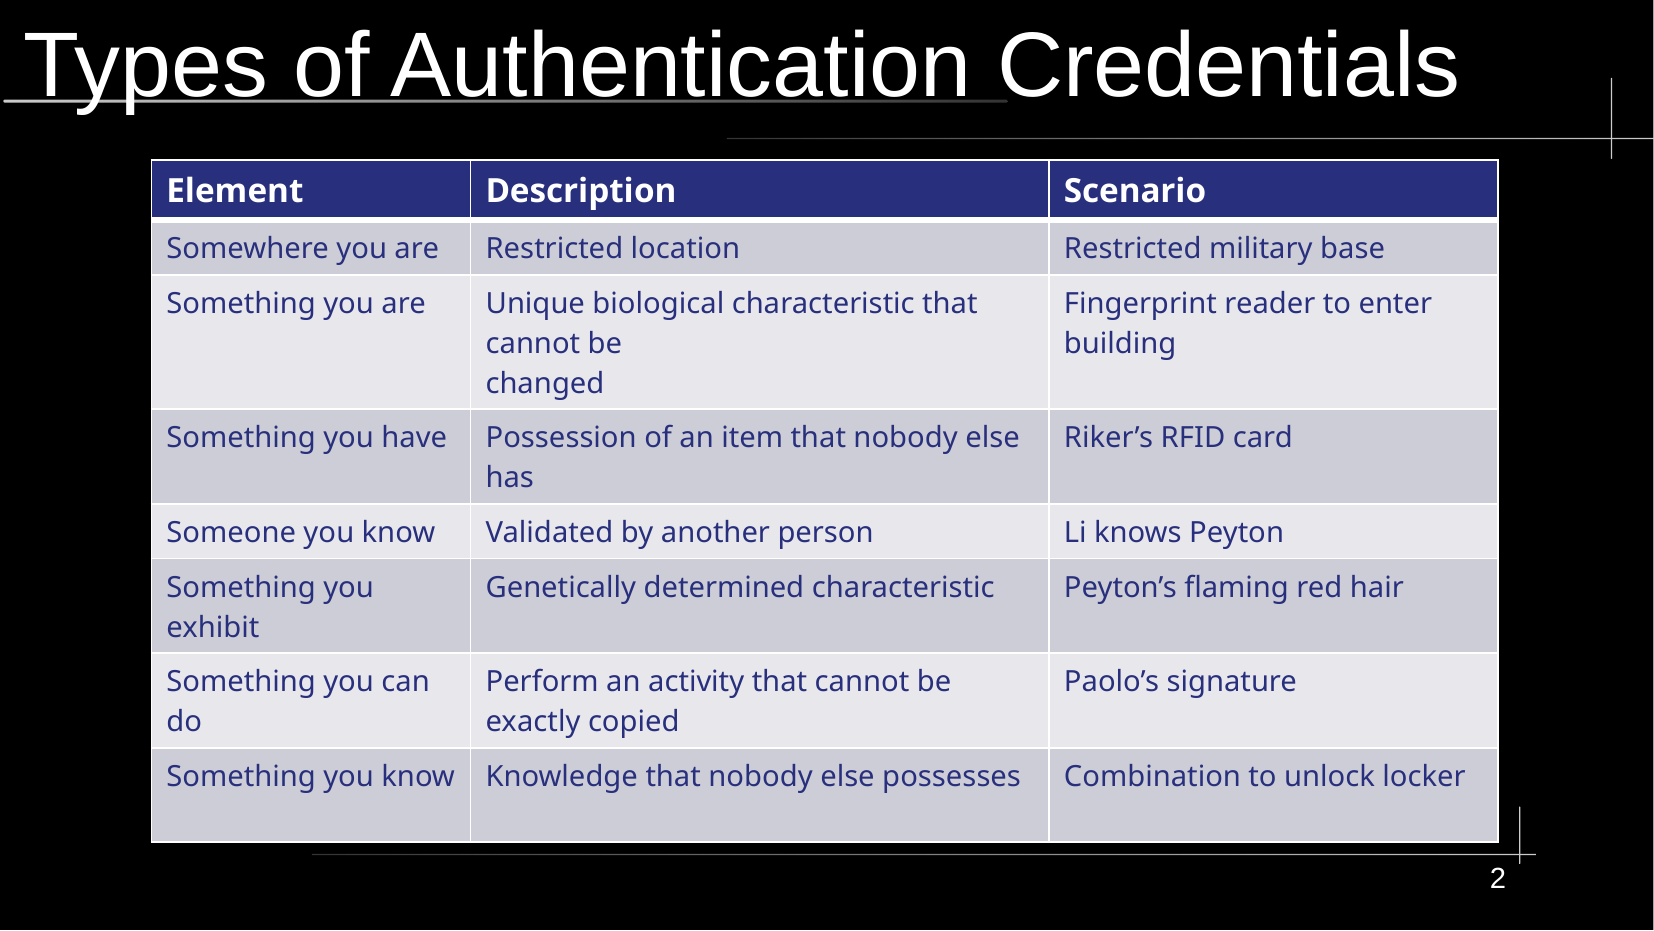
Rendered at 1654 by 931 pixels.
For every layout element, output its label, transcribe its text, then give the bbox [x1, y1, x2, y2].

table_cell Unique biological characteristic that cannot be changed [471, 276, 1048, 408]
table_header Element [152, 161, 470, 217]
table_cell Validated by another person [471, 505, 1048, 558]
table_cell Combination to unlock locker [1050, 749, 1497, 841]
table_cell Restricted location [471, 223, 1048, 274]
table_cell Genetically determined characteristic [471, 559, 1048, 652]
table_cell Peyton’s flaming red hair [1050, 559, 1497, 652]
title Types of Authentication Credentials [23, 11, 1589, 119]
table_cell Possession of an item that nobody else has [471, 410, 1048, 503]
table_cell Something you can do [152, 654, 470, 747]
table_cell Something you exhibit [152, 559, 470, 652]
table_cell Riker’s RFID card [1050, 410, 1497, 503]
table_cell Perform an activity that cannot be exactly copied [471, 654, 1048, 747]
table_cell Someone you know [152, 505, 470, 558]
table_header Description [471, 161, 1048, 217]
table_cell Li knows Peyton [1050, 505, 1497, 558]
table_cell Something you know [152, 749, 470, 841]
table_header Scenario [1050, 161, 1497, 217]
table_cell Restricted military base [1050, 223, 1497, 274]
table_cell Fingerprint reader to enter building [1050, 276, 1497, 408]
table_cell Something you are [152, 276, 470, 408]
table_cell Knowledge that nobody else possesses [471, 749, 1048, 841]
table_cell Paolo’s signature [1050, 654, 1497, 747]
table_cell Something you have [152, 410, 470, 503]
table_cell Somewhere you are [152, 223, 470, 274]
